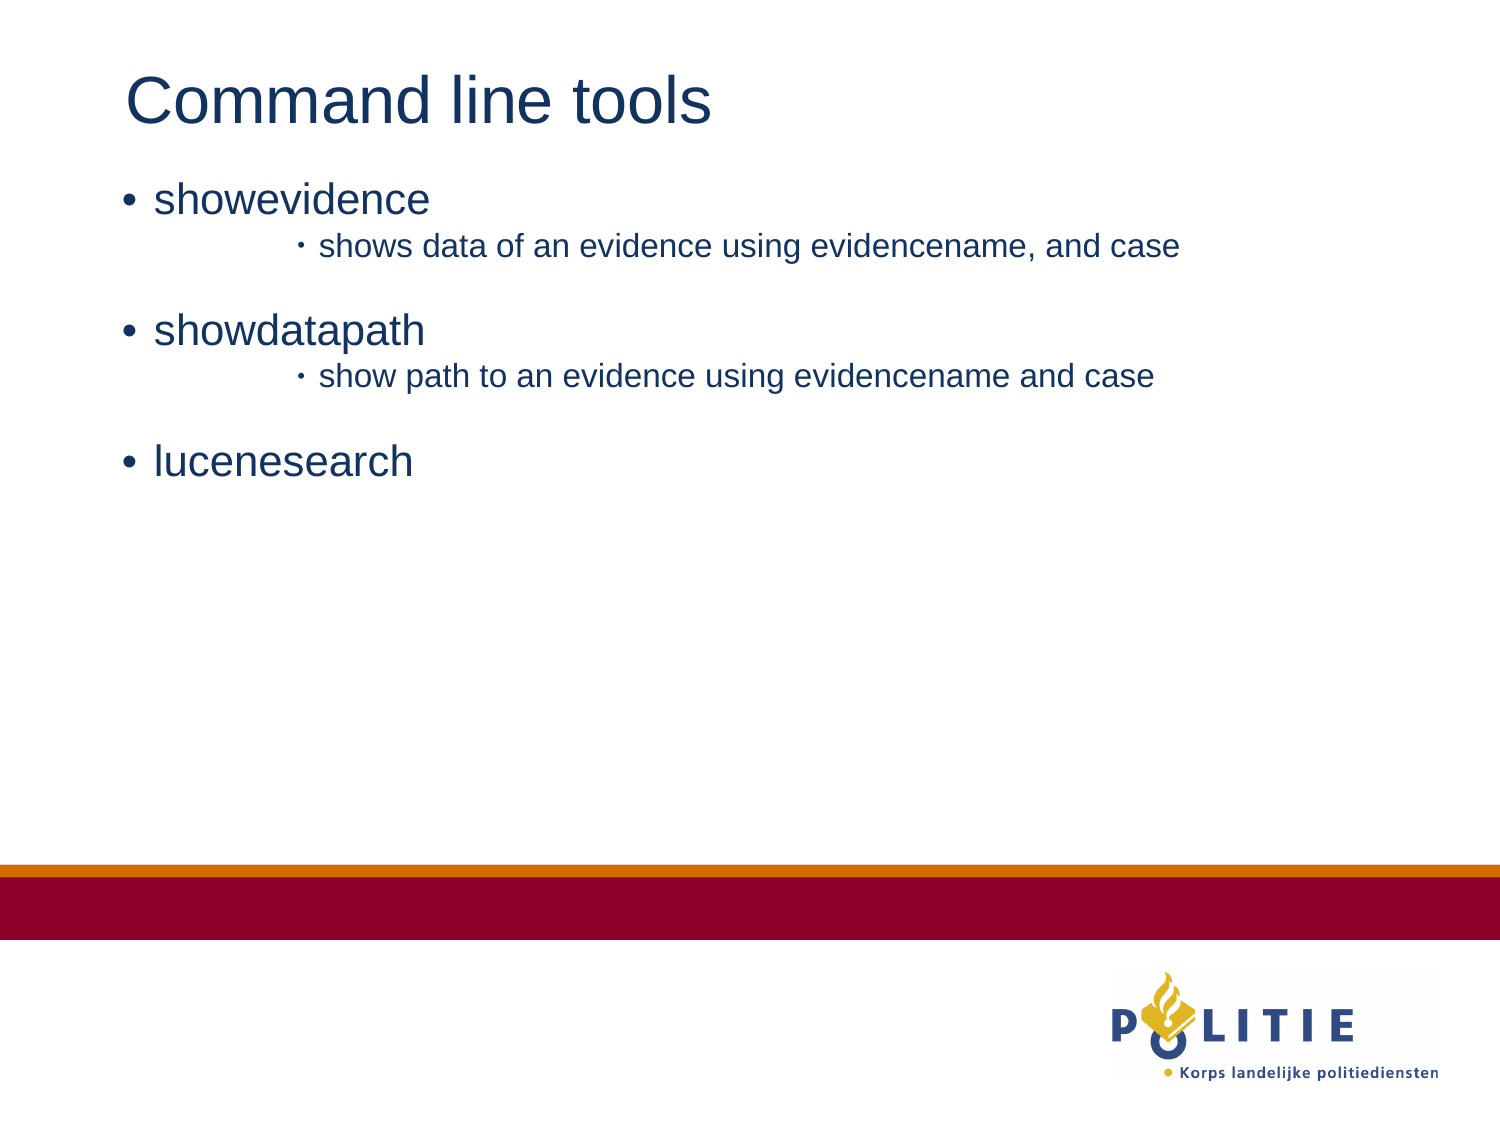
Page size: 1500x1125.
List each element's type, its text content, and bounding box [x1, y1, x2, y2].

list showevidence shows data of an evidence using evidencename, and case showdatapath show path to an evidence using evidencename and case lucenesearch [121, 174, 1351, 826]
picture [1112, 966, 1438, 1081]
title Command line tools [124, 44, 1350, 158]
